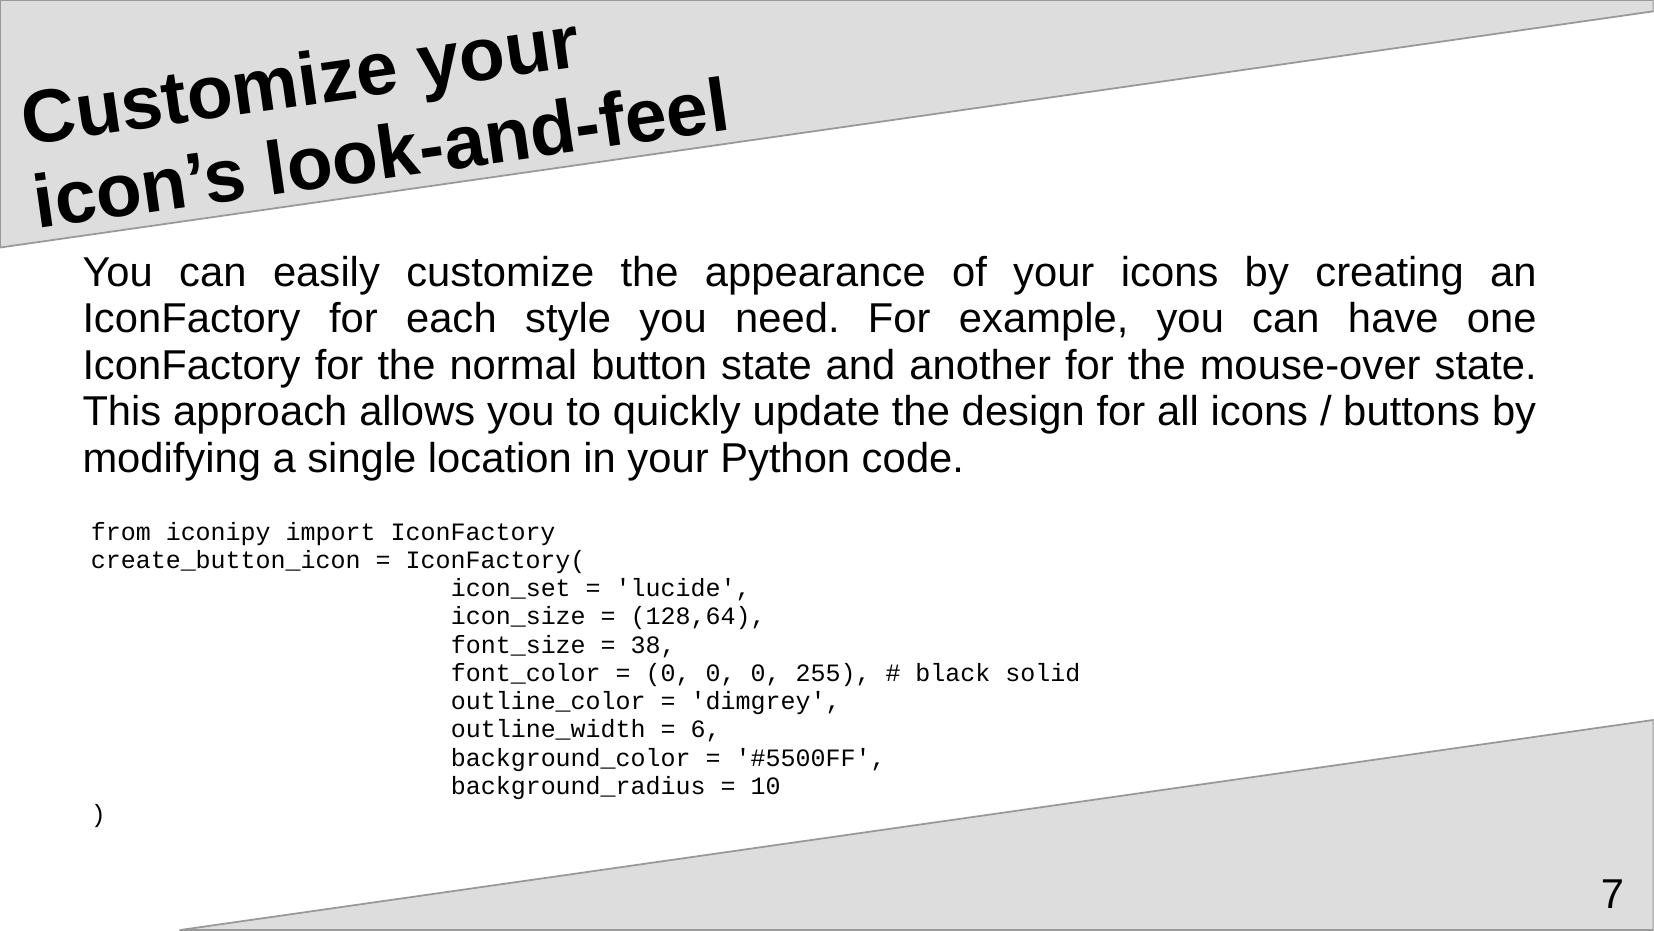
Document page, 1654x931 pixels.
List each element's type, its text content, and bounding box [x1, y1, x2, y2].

list You can easily customize the appearance of your icons by creating an IconFactory for each style you need. For example, you can have one IconFactory for the normal button state and another for the mouse-over state. This approach allows you to quickly update the design for all icons / buttons by modifying a single location in your Python code. [82, 248, 1538, 789]
text_box from iconipy import IconFactory create_button_icon = IconFactory( icon_set = 'lucide', icon_size = (128,64), font_size = 38, font_color = (0, 0, 0, 255), # black solid outline_color = 'dimgrey', outline_width = 6, background_color = '#5500FF', background_radius = 10 ) [76, 512, 1134, 786]
title Customize your icon’s look-and-feel [16, 0, 1502, 245]
